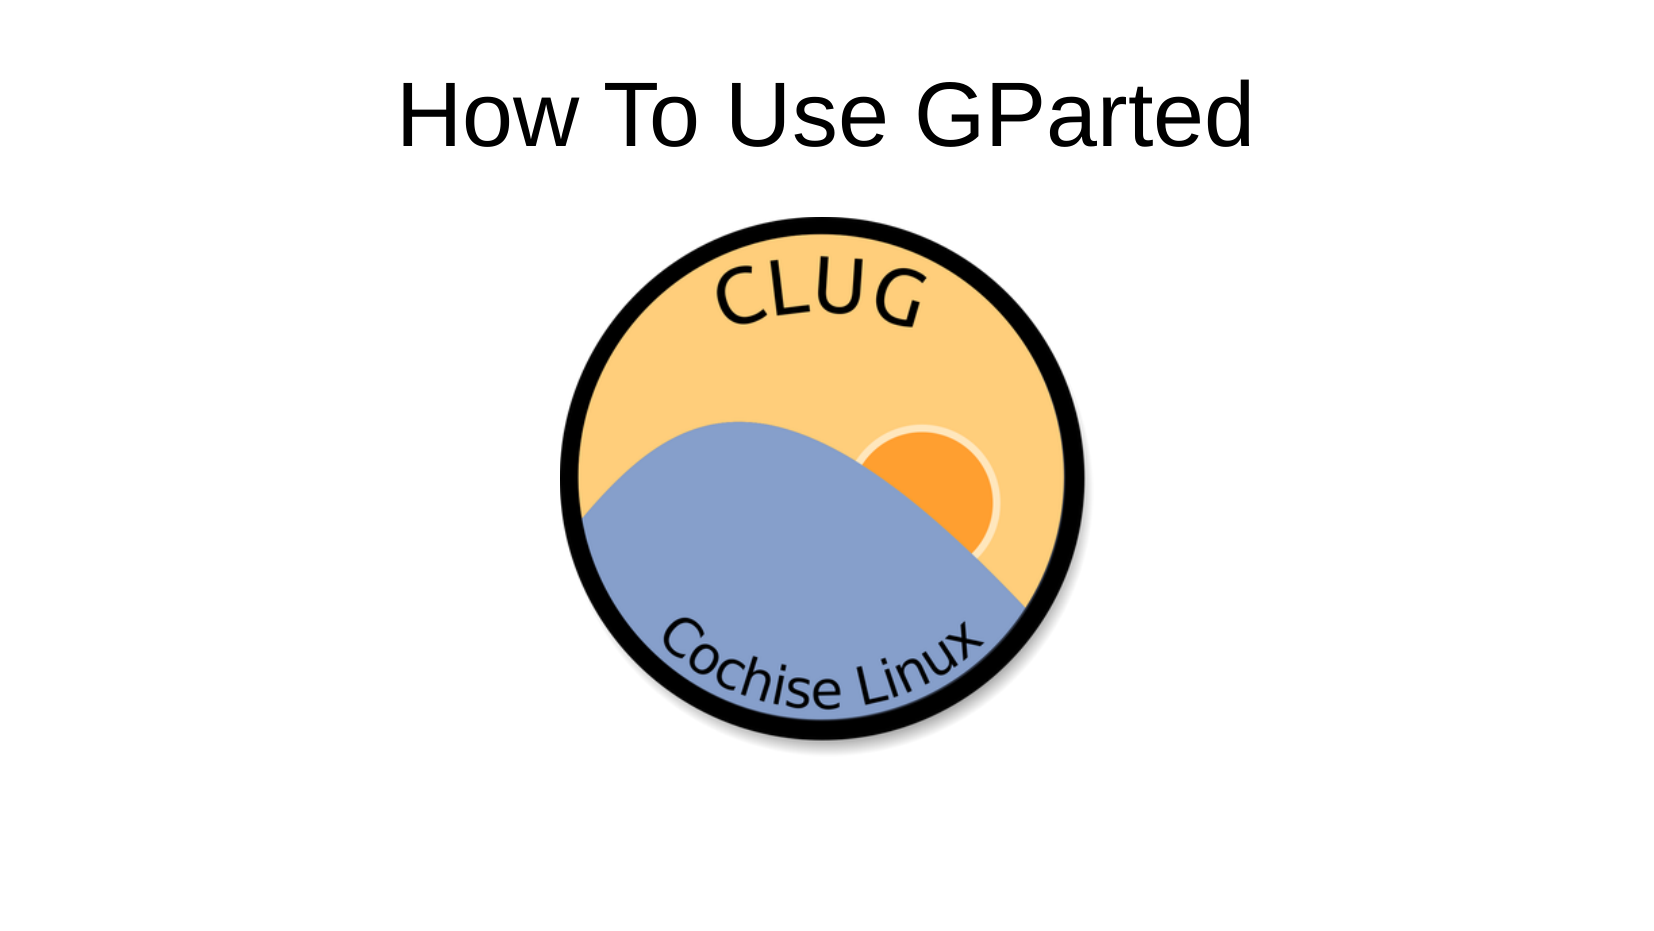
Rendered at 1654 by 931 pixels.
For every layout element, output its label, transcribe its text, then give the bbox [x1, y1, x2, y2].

picture [560, 217, 1094, 758]
title How To Use GParted [82, 37, 1571, 193]
